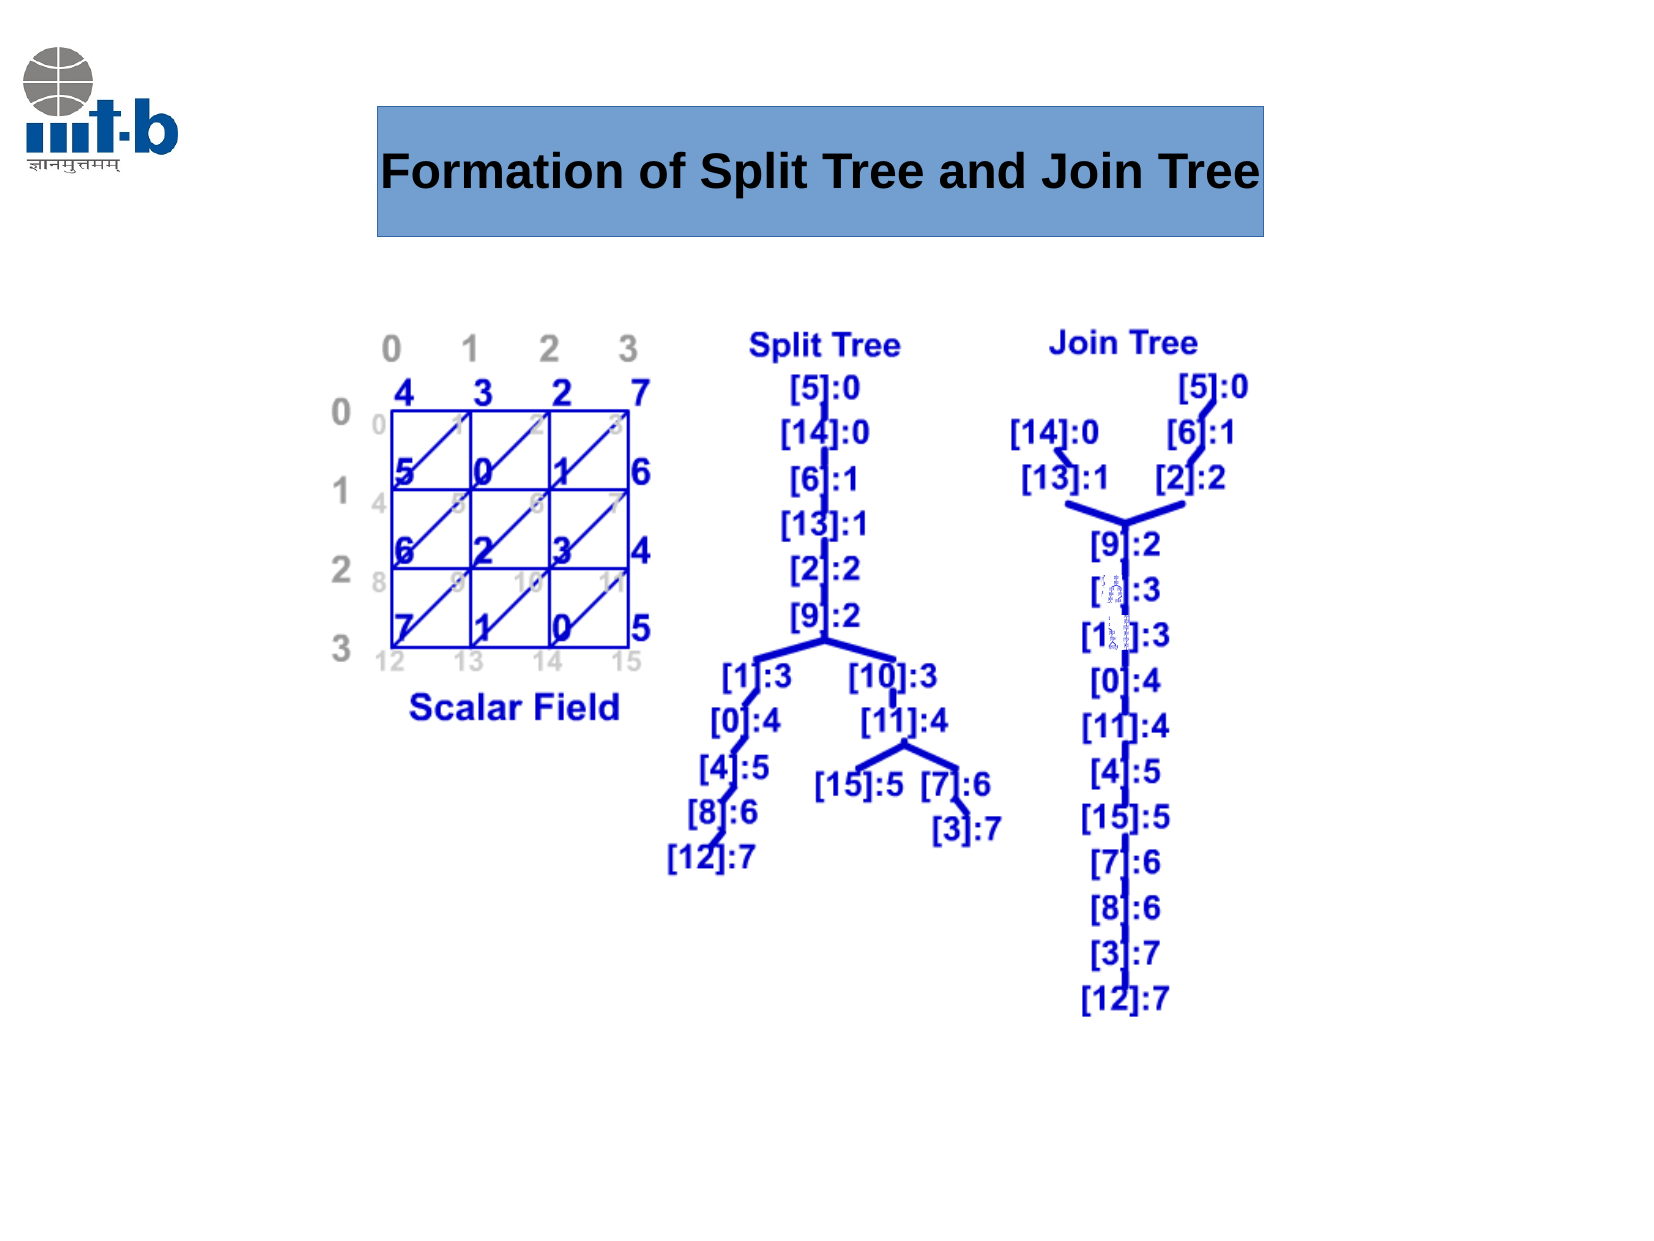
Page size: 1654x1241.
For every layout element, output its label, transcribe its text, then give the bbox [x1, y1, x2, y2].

text_box Formation of Split Tree and Join Tree [377, 106, 1264, 237]
picture [318, 318, 1264, 1028]
picture [23, 35, 178, 189]
